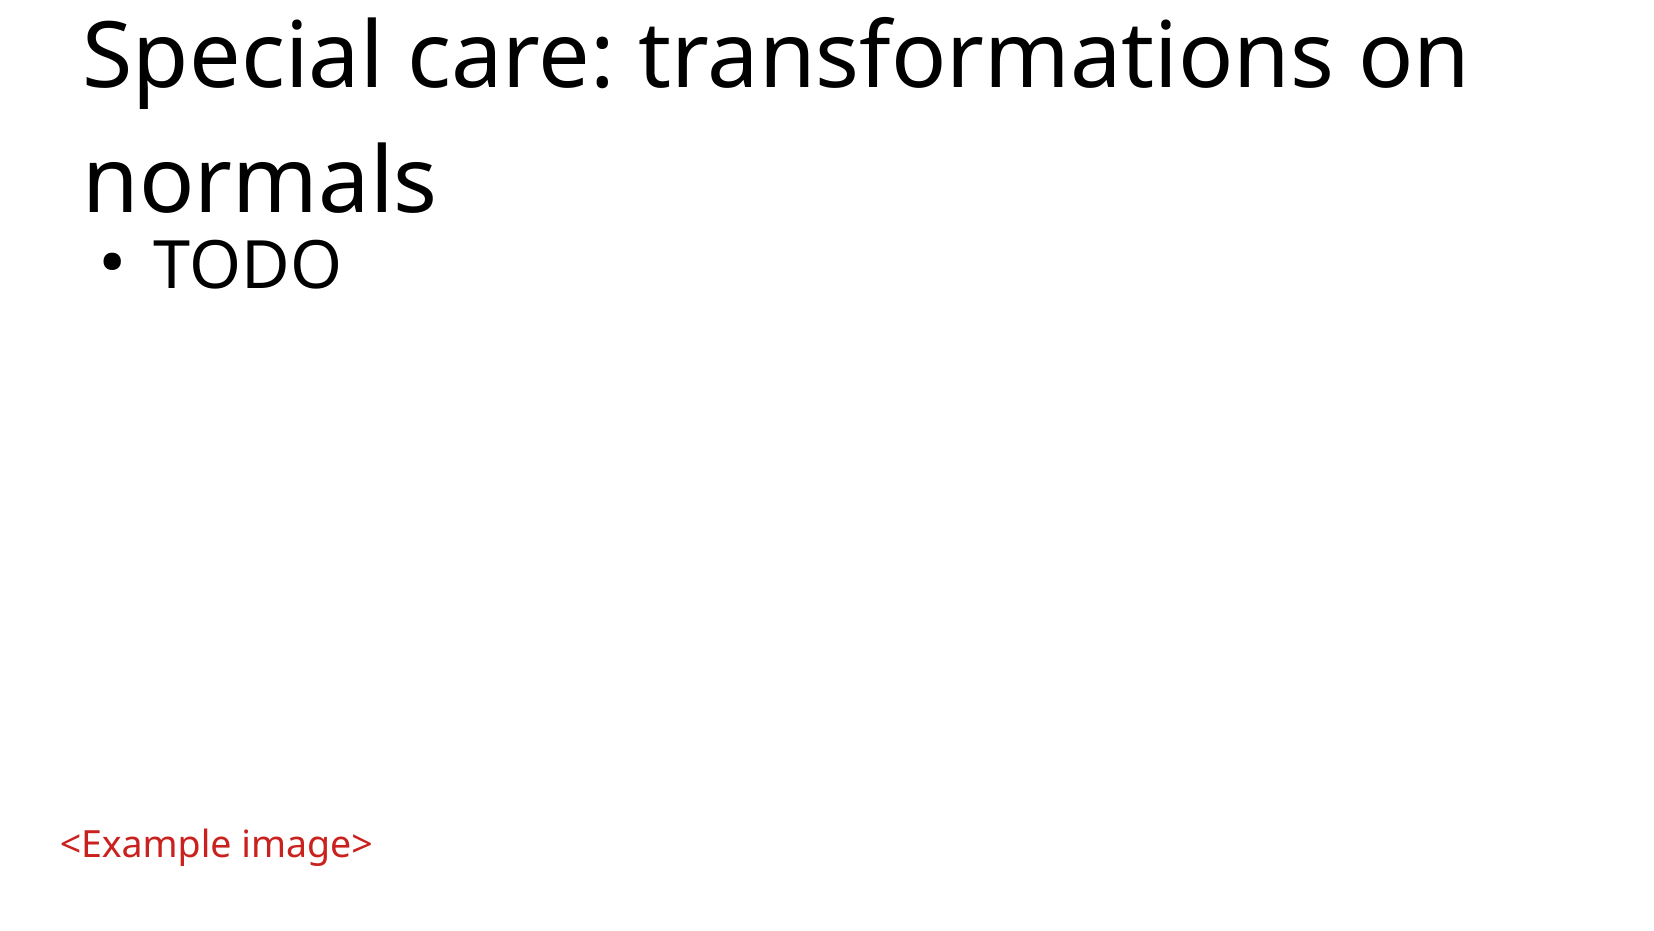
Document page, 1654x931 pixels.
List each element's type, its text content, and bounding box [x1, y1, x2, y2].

text_box <Example image> [45, 810, 1126, 872]
list TODO [82, 217, 1571, 758]
title Special care: transformations on normals [82, 37, 1571, 193]
